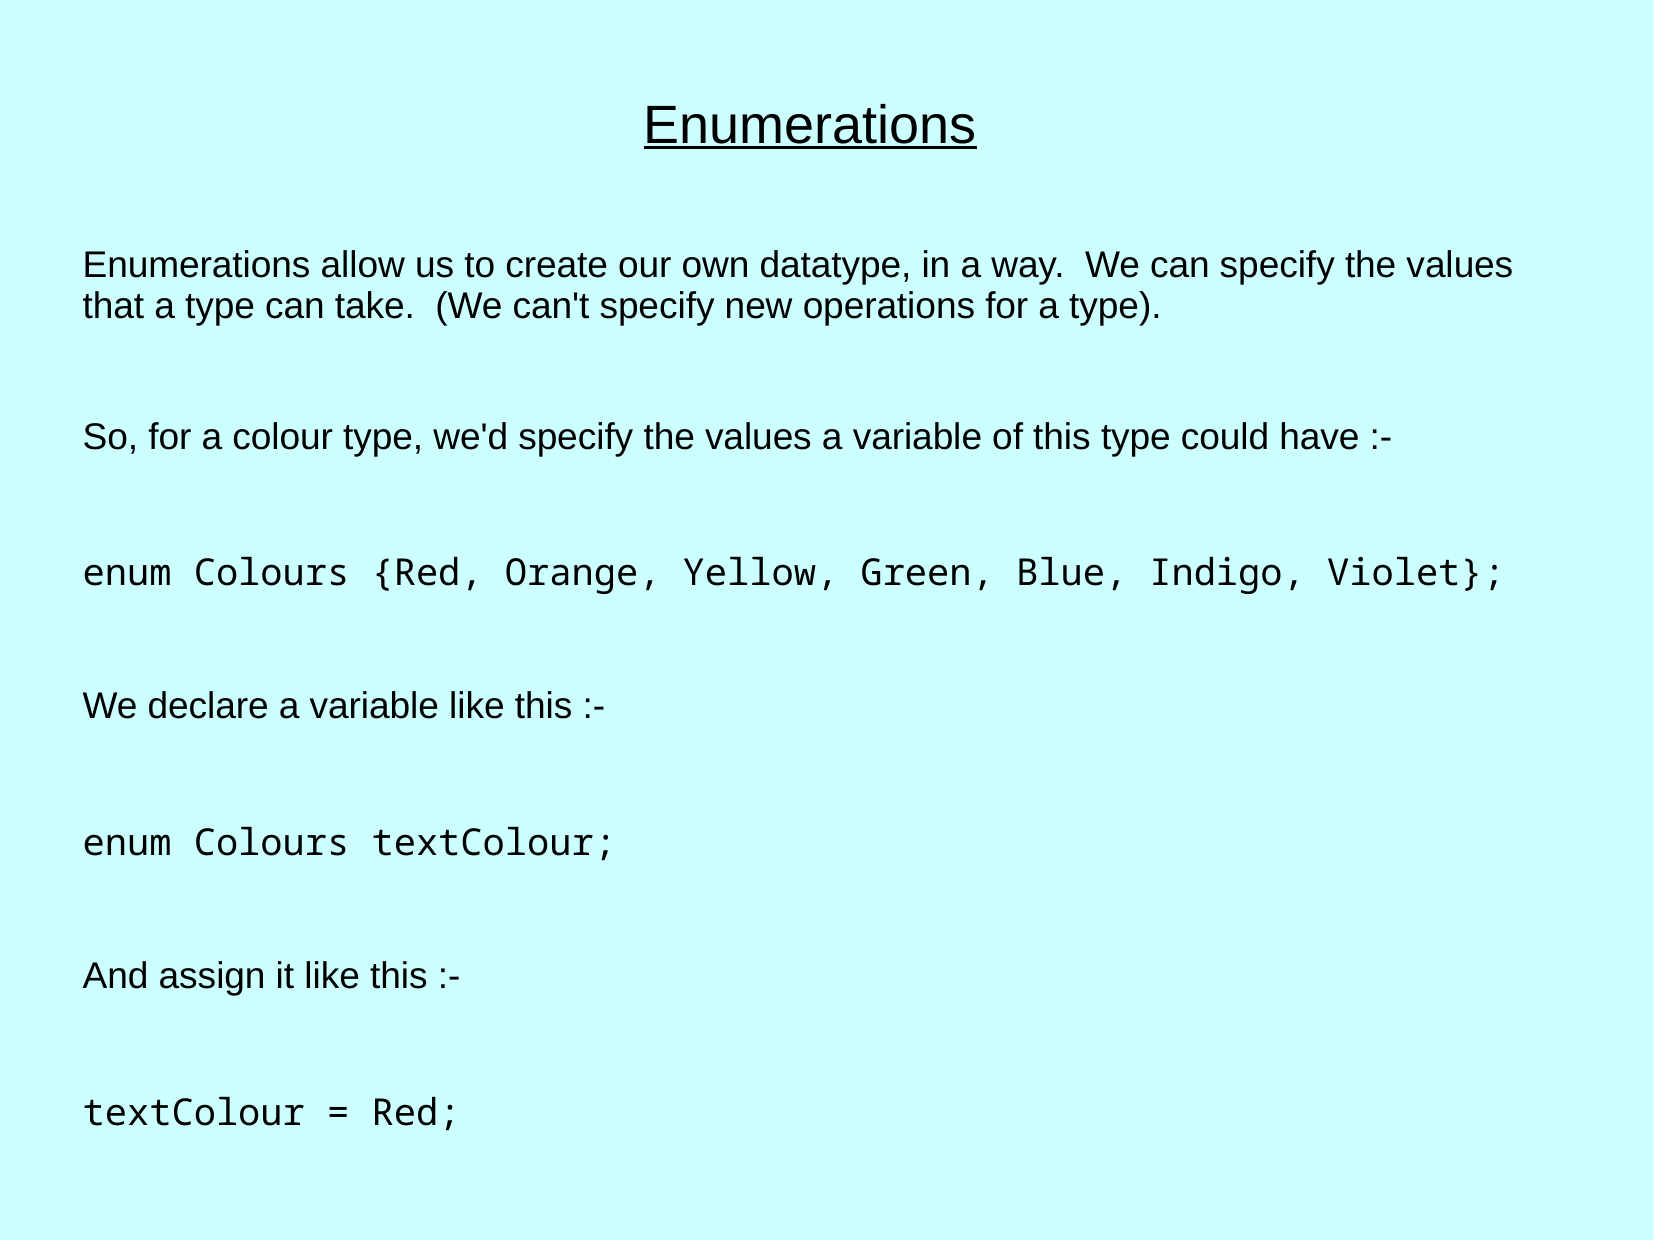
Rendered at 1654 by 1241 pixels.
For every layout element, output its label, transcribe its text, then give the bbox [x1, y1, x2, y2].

list Enumerations Enumerations allow us to create our own datatype, in a way. We can specify the values that a type can take. (We can't specify new operations for a type). So, for a colour type, we'd specify the values a variable of this type could have :- enum Colours {Red, Orange, Yellow, Green, Blue, Indigo, Violet}; We declare a variable like this :- enum Colours textColour; And assign it like this :- textColour = Red; [82, 94, 1538, 1158]
